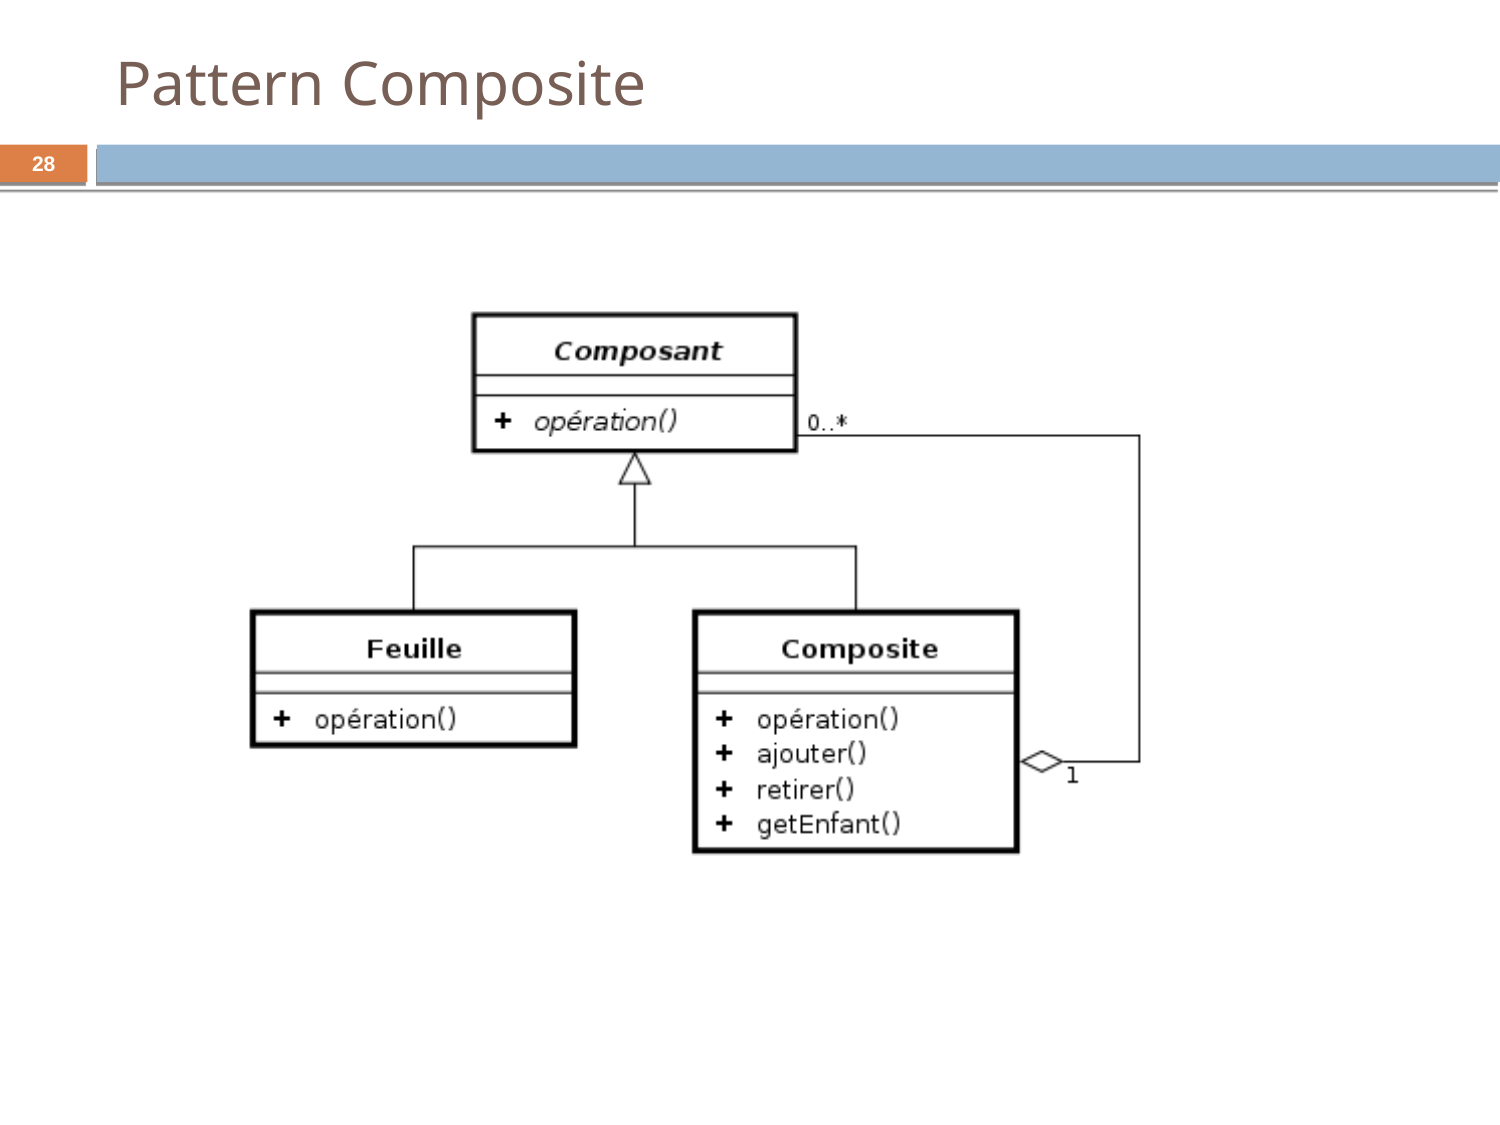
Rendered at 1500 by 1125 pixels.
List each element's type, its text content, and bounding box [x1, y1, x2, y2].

title Pattern Composite [100, 37, 1438, 126]
slide_number <numéro> [0, 143, 88, 184]
picture [206, 278, 1171, 882]
